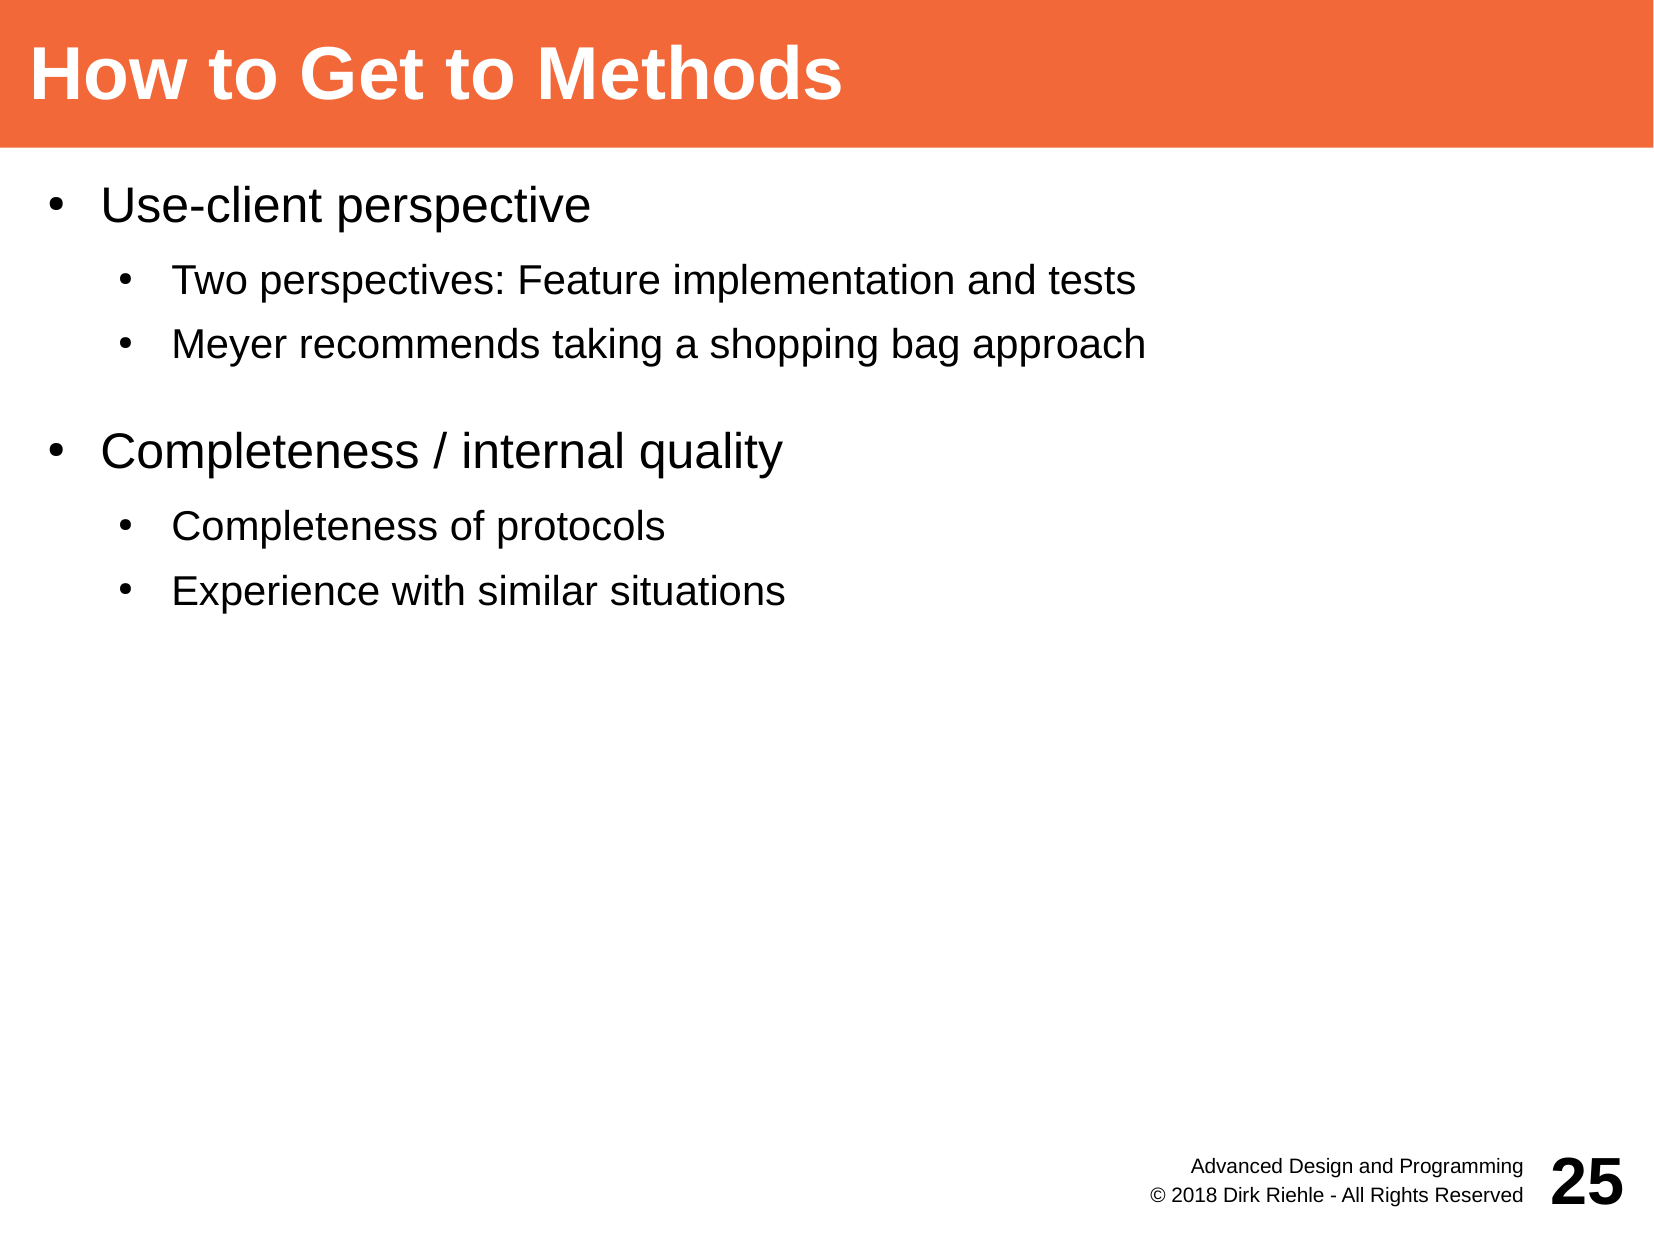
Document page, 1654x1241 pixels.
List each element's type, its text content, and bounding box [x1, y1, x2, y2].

title How to Get to Methods [0, 0, 1654, 148]
list Use-client perspective Two perspectives: Feature implementation and tests Meyer recommends taking a shopping bag approach Completeness / internal quality Completeness of protocols Experience with similar situations [29, 177, 1625, 1063]
